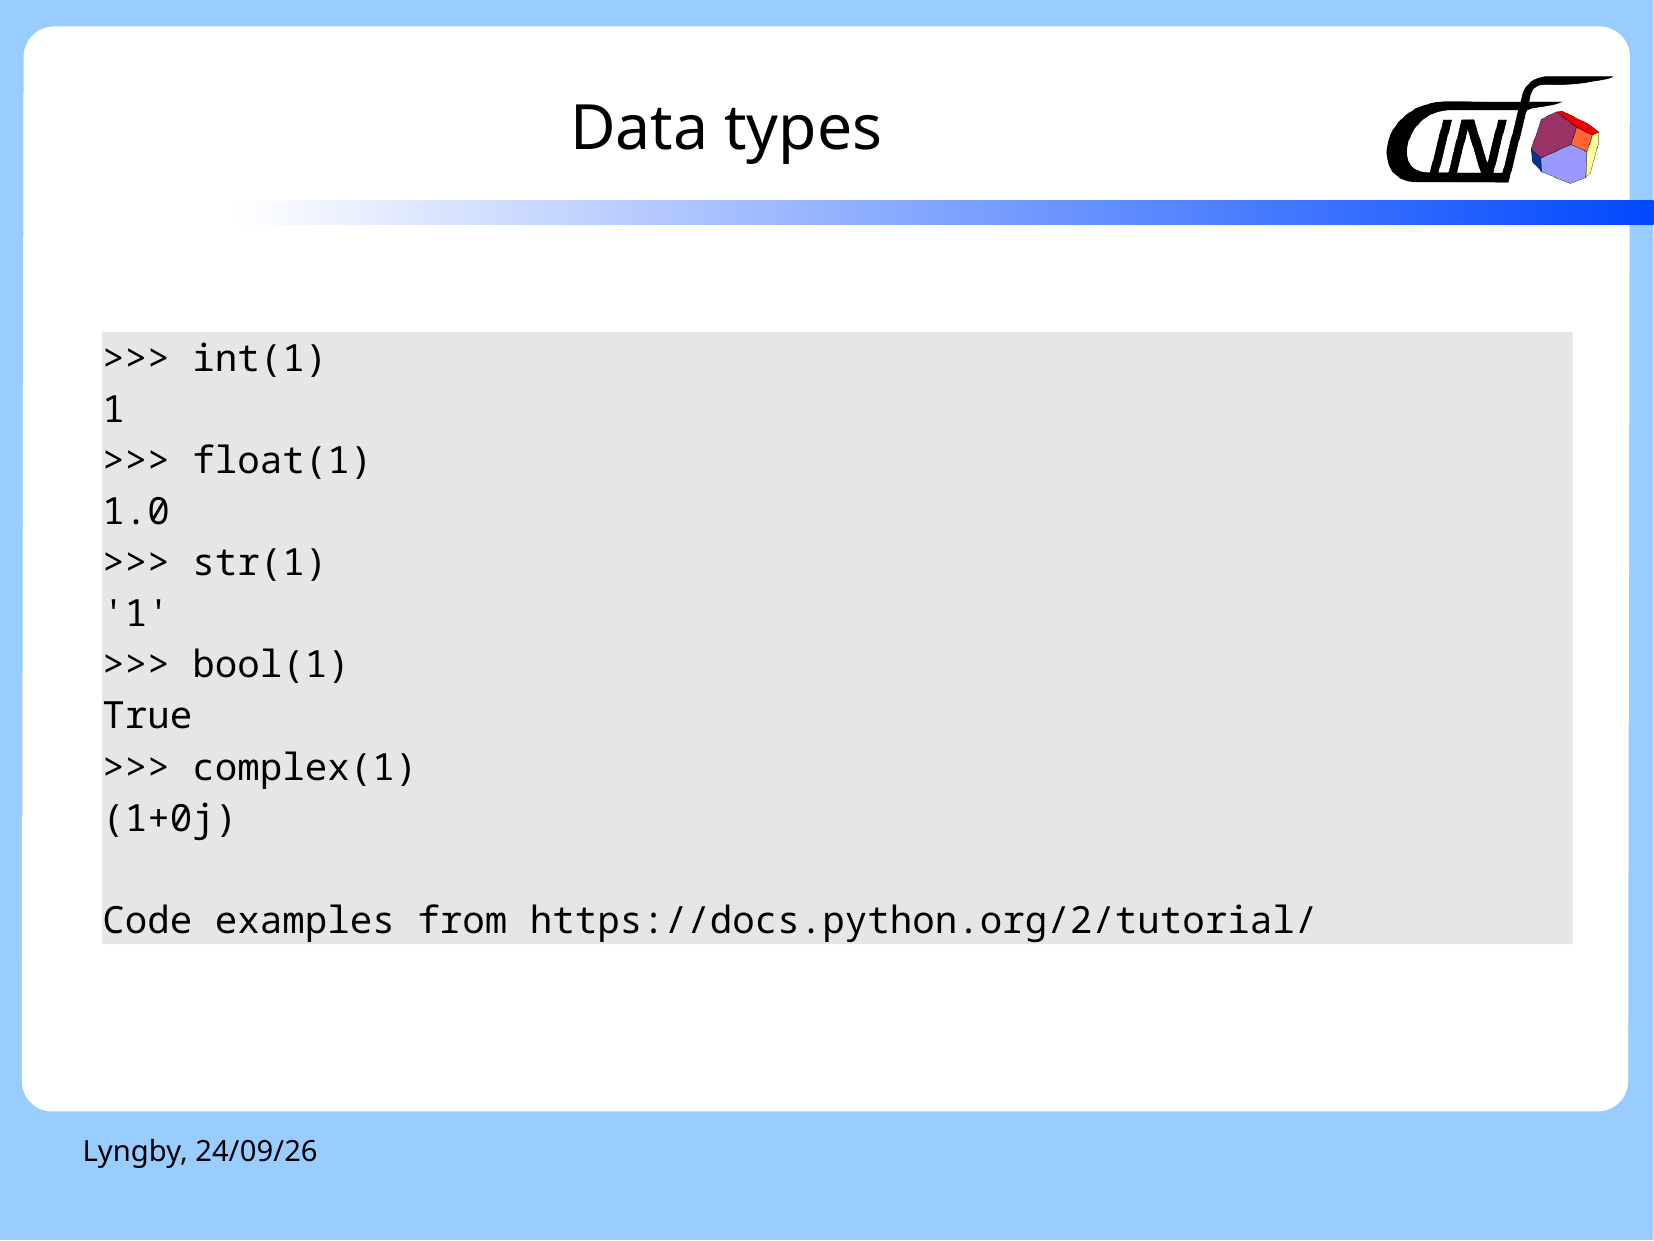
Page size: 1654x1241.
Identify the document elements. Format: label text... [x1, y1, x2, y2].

title Data types [82, 49, 1371, 201]
text_box 1442 [956, 201, 961, 224]
text_box >>> int(1) 1 >>> float(1) 1.0 >>> str(1) '1' >>> bool(1) True >>> complex(1) (1+0j) Code examples from https://docs.python.org/2/tutorial/ [102, 411, 1573, 865]
picture [1386, 76, 1613, 184]
